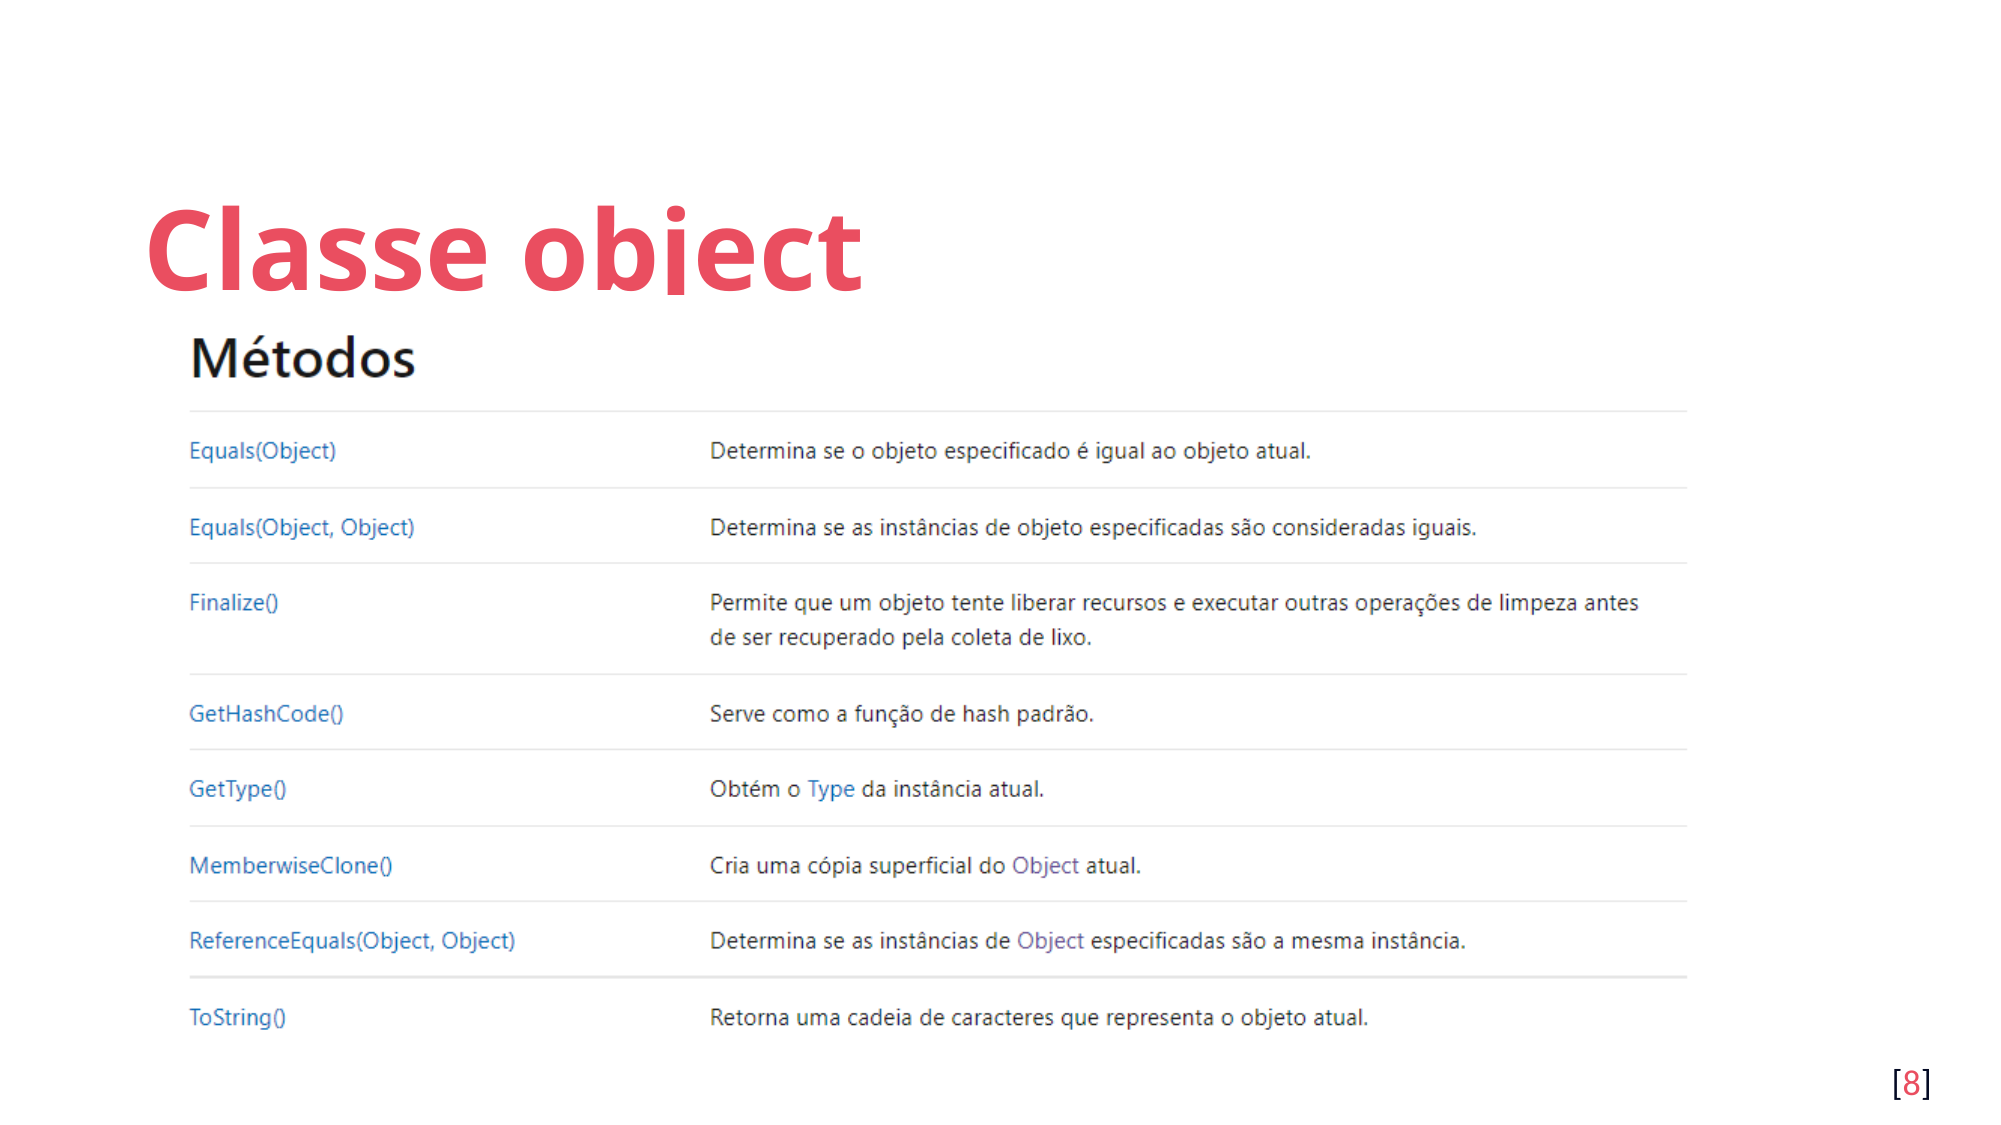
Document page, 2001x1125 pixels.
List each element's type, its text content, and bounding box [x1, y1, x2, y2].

text_box Classe object [123, 139, 1878, 324]
picture [148, 295, 1752, 1066]
slide_number [8] [1871, 1038, 1992, 1125]
